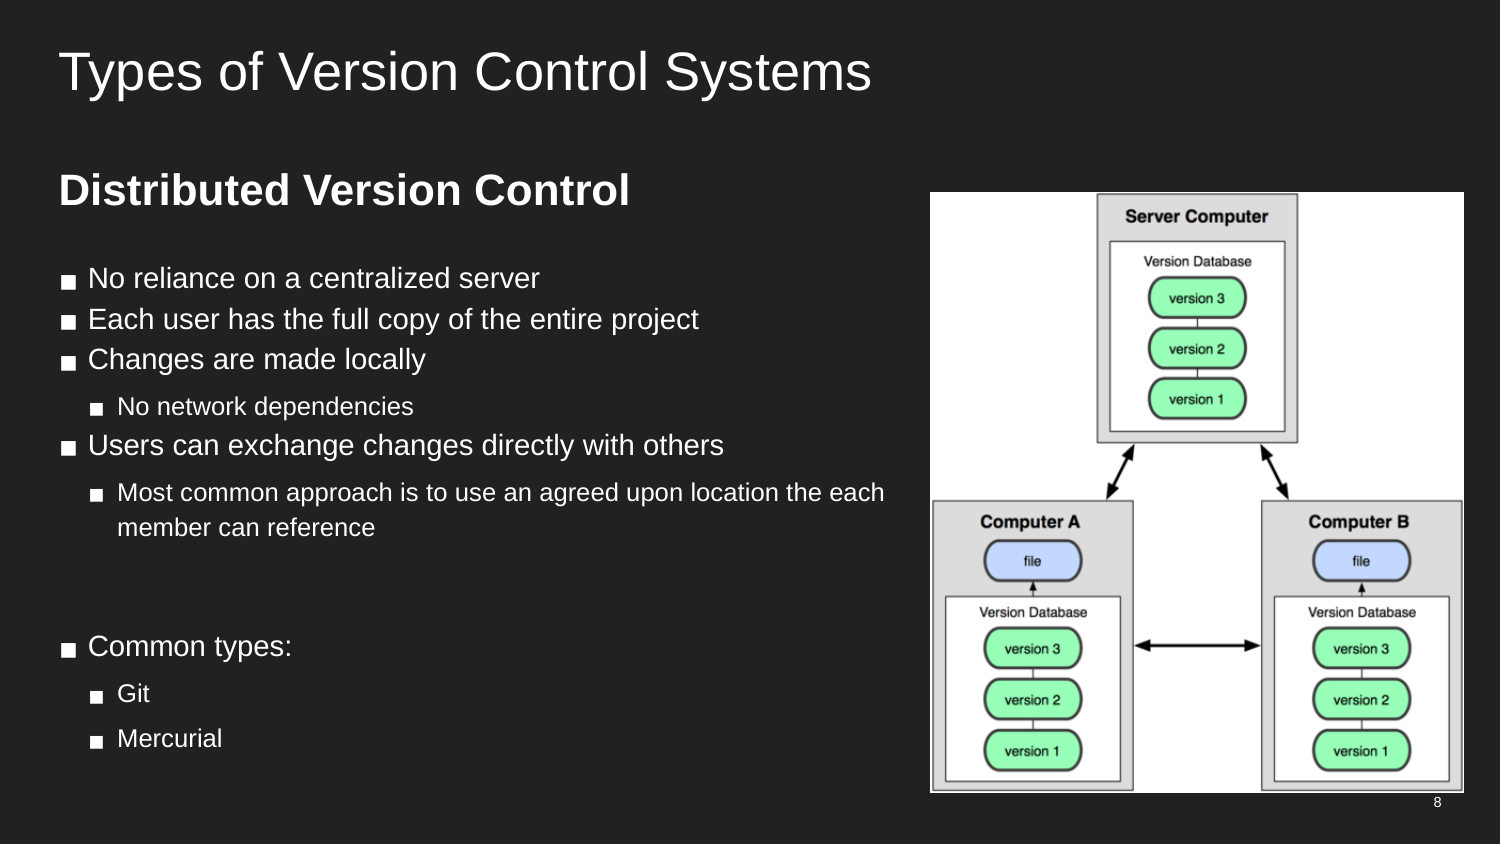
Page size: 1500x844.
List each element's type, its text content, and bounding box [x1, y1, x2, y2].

list Distributed Version Control No reliance on a centralized server Each user has the full copy of the entire project Changes are made locally No network dependencies Users can exchange changes directly with others Most common approach is to use an agreed upon location the each member can reference Common types: Git Mercurial [58, 161, 917, 754]
slide_number 1 [1392, 794, 1442, 815]
picture [930, 192, 1464, 794]
title Types of Version Control Systems [58, 36, 1442, 130]
